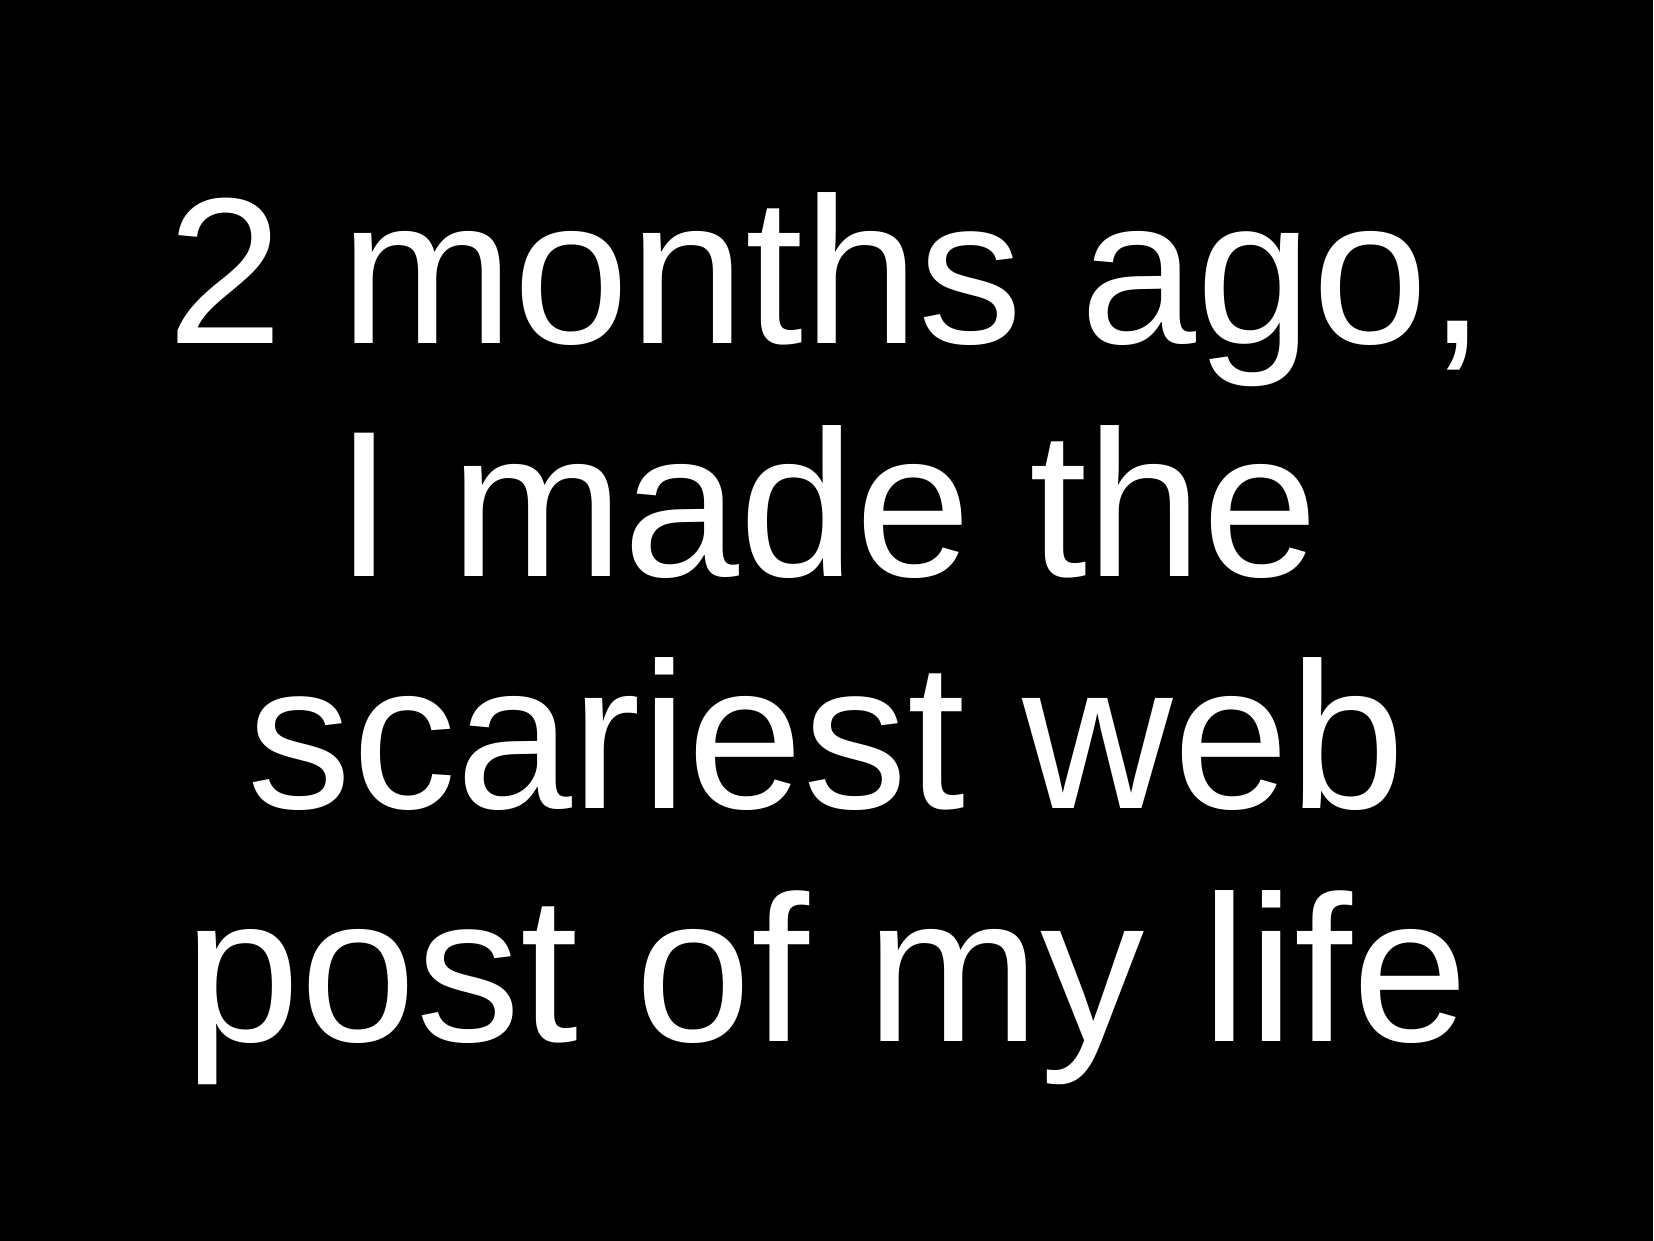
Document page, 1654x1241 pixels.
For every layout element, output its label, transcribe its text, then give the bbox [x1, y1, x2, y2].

title 2 months ago, I made the scariest web post of my life [82, 101, 1571, 1140]
